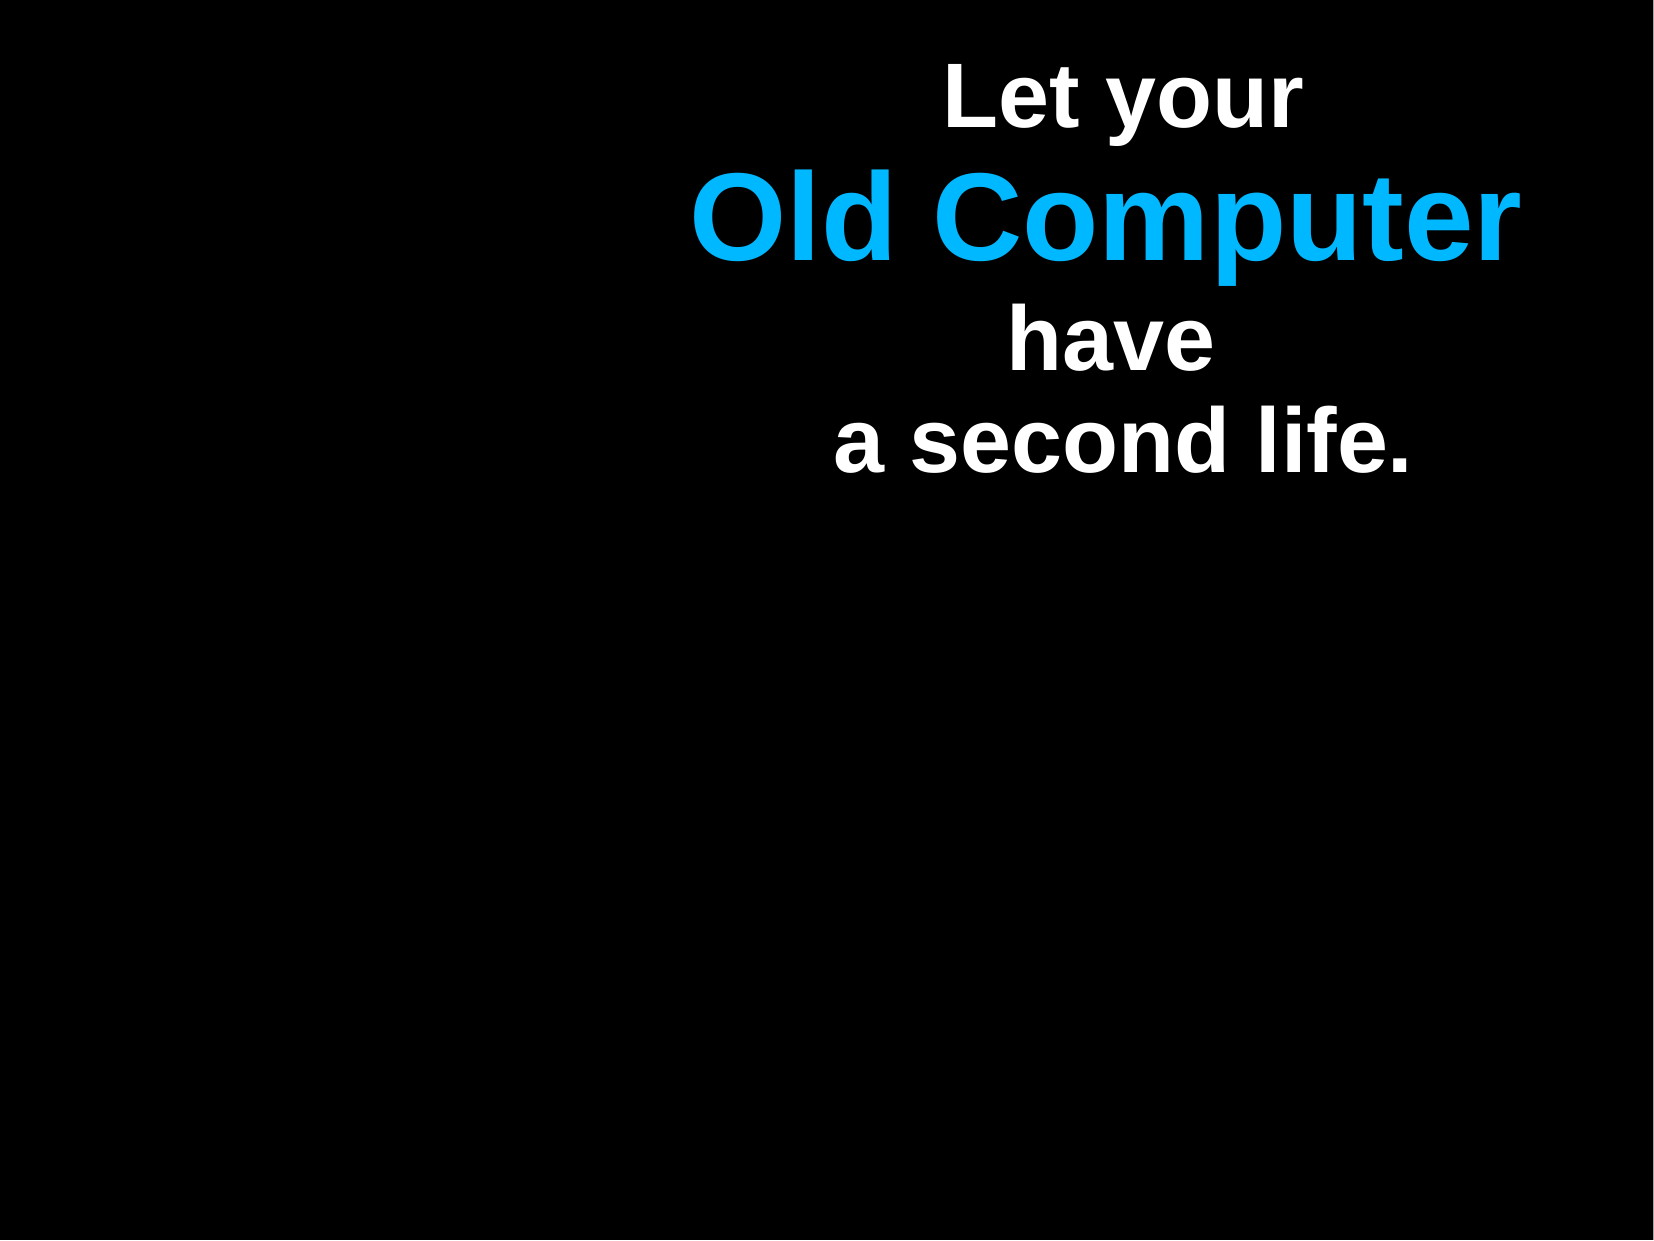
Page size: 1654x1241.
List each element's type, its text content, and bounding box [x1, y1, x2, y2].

text_box Let your Old Computer have a second life. [675, 37, 1613, 500]
